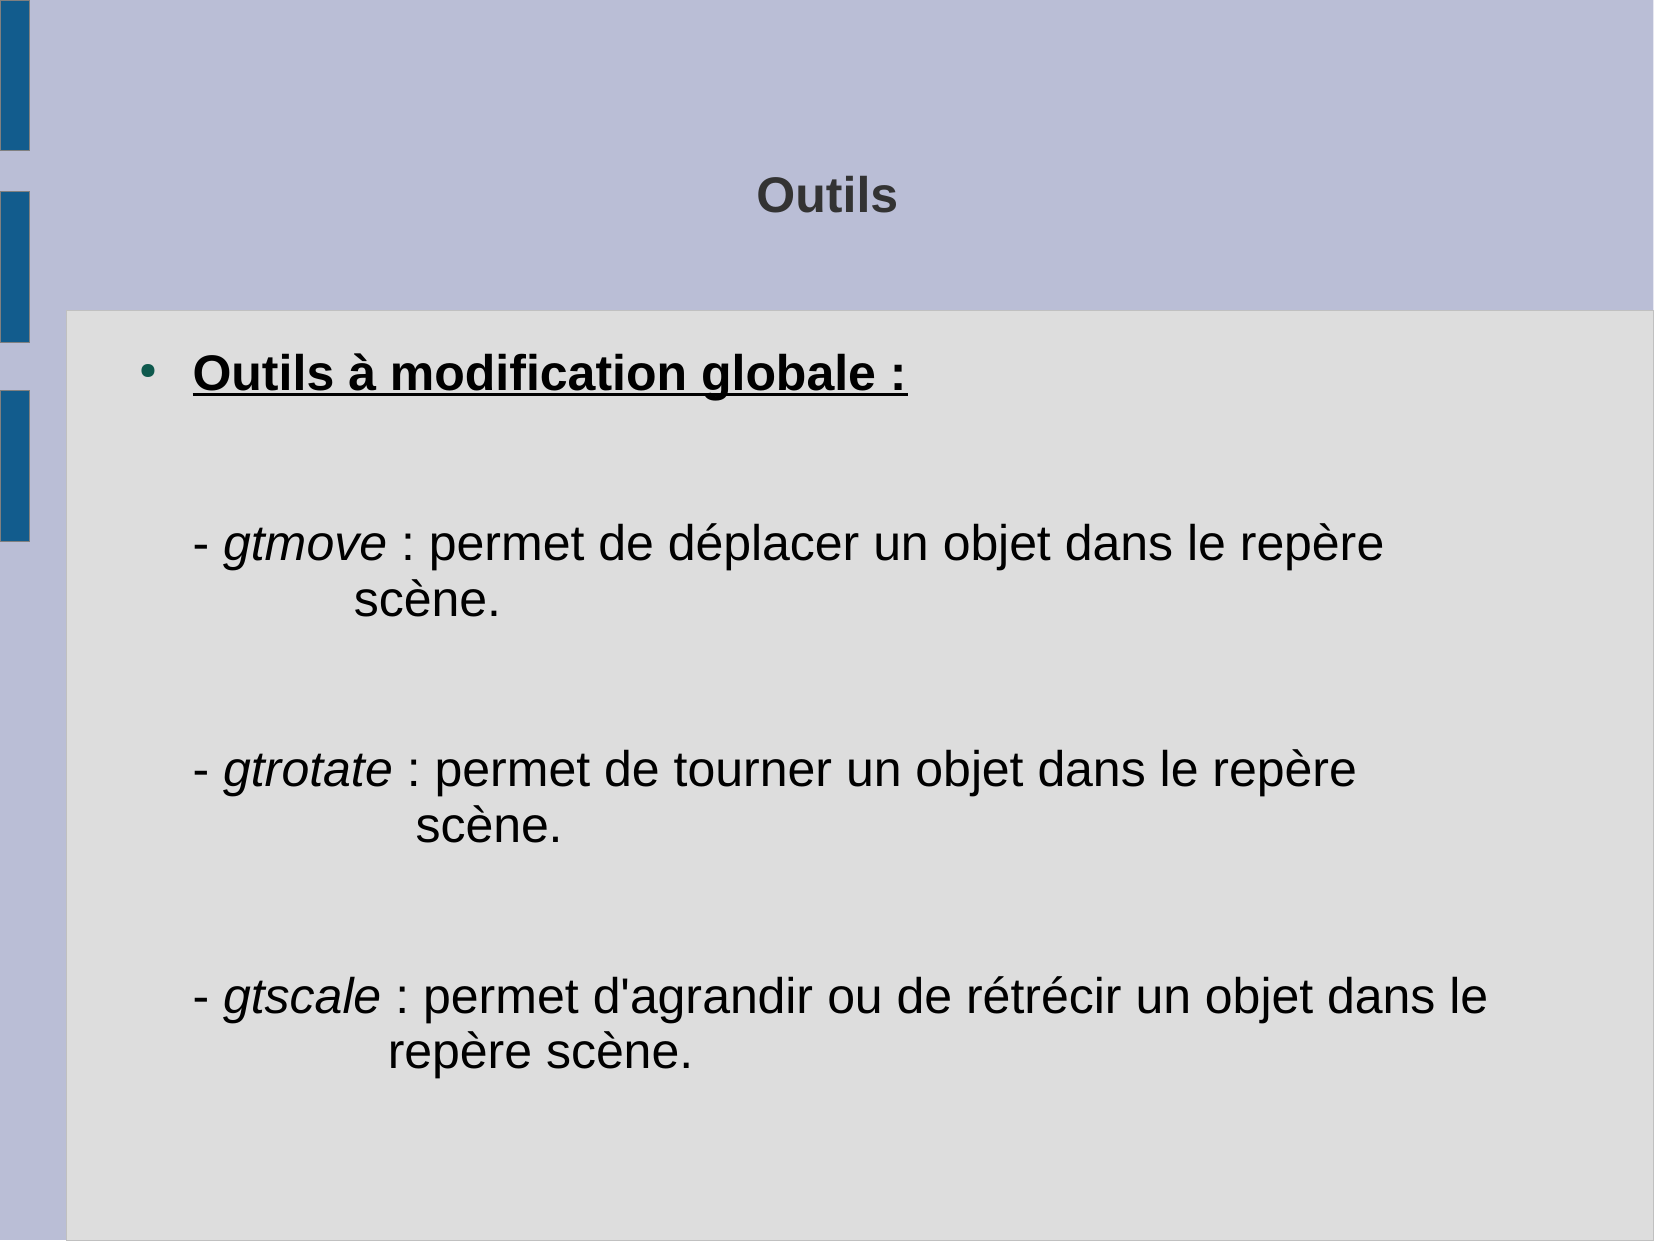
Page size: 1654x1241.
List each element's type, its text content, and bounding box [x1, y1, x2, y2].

title Outils [121, 91, 1534, 299]
list Outils à modification globale : - gtmove : permet de déplacer un objet dans le repère scène. - gtrotate : permet de tourner un objet dans le repère scène. - gtscale : permet d'agrandir ou de rétrécir un objet dans le repère scène. [121, 344, 1534, 1085]
